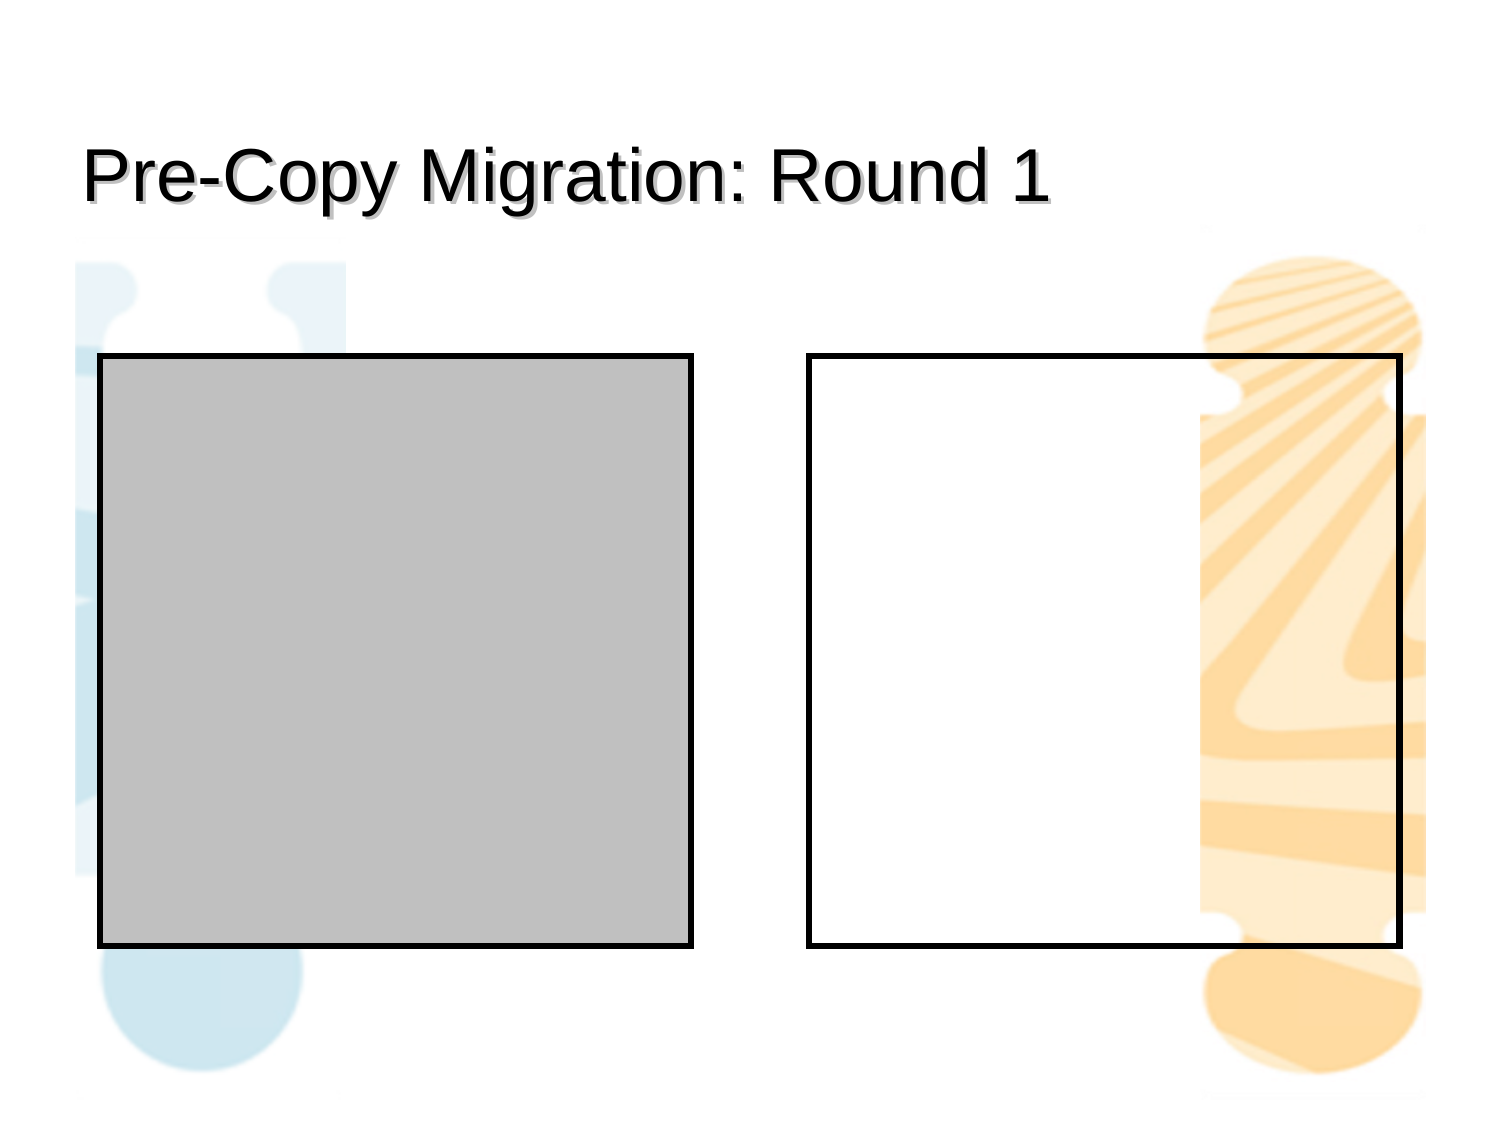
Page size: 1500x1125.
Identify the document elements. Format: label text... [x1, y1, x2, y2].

text_box [100, 355, 691, 947]
title Pre-Copy Migration: Round 1 [66, 37, 1342, 225]
picture [1200, 359, 1396, 943]
picture [75, 237, 346, 1100]
picture [1200, 224, 1426, 1100]
